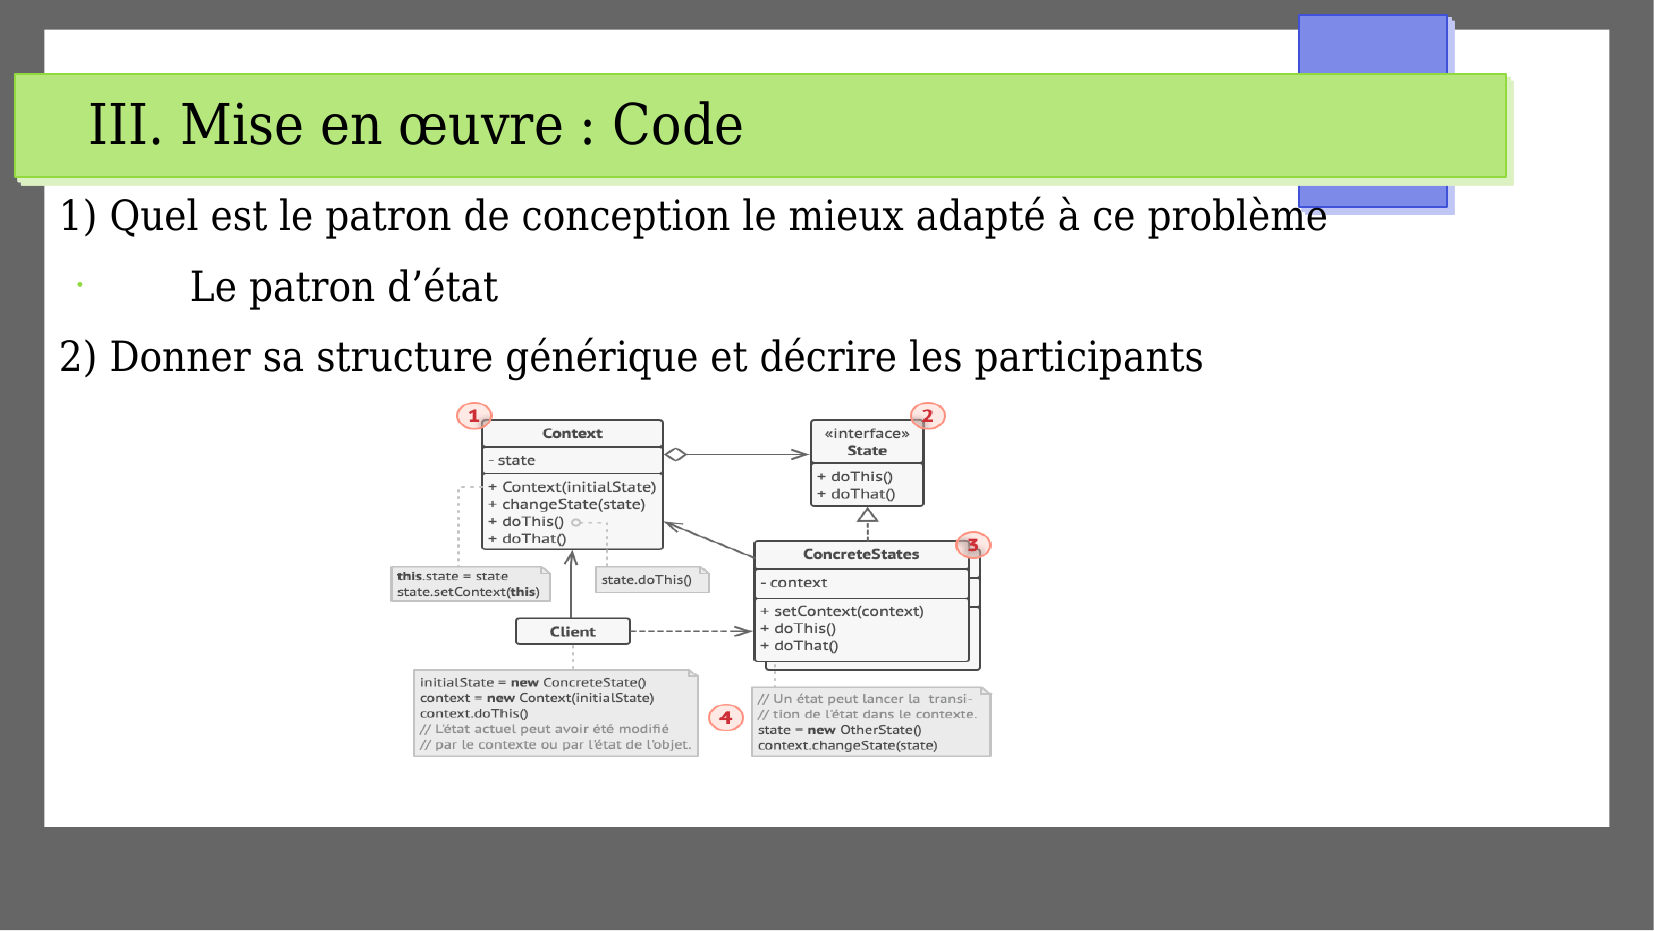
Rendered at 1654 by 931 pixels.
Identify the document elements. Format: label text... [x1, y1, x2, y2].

title III. Mise en œuvre : Code [88, 73, 1506, 178]
picture [383, 392, 1034, 768]
list 1) Quel est le patron de conception le mieux adapté à ce problème Le patron d’état 2) Donner sa structure générique et décrire les participants [59, 191, 1565, 827]
